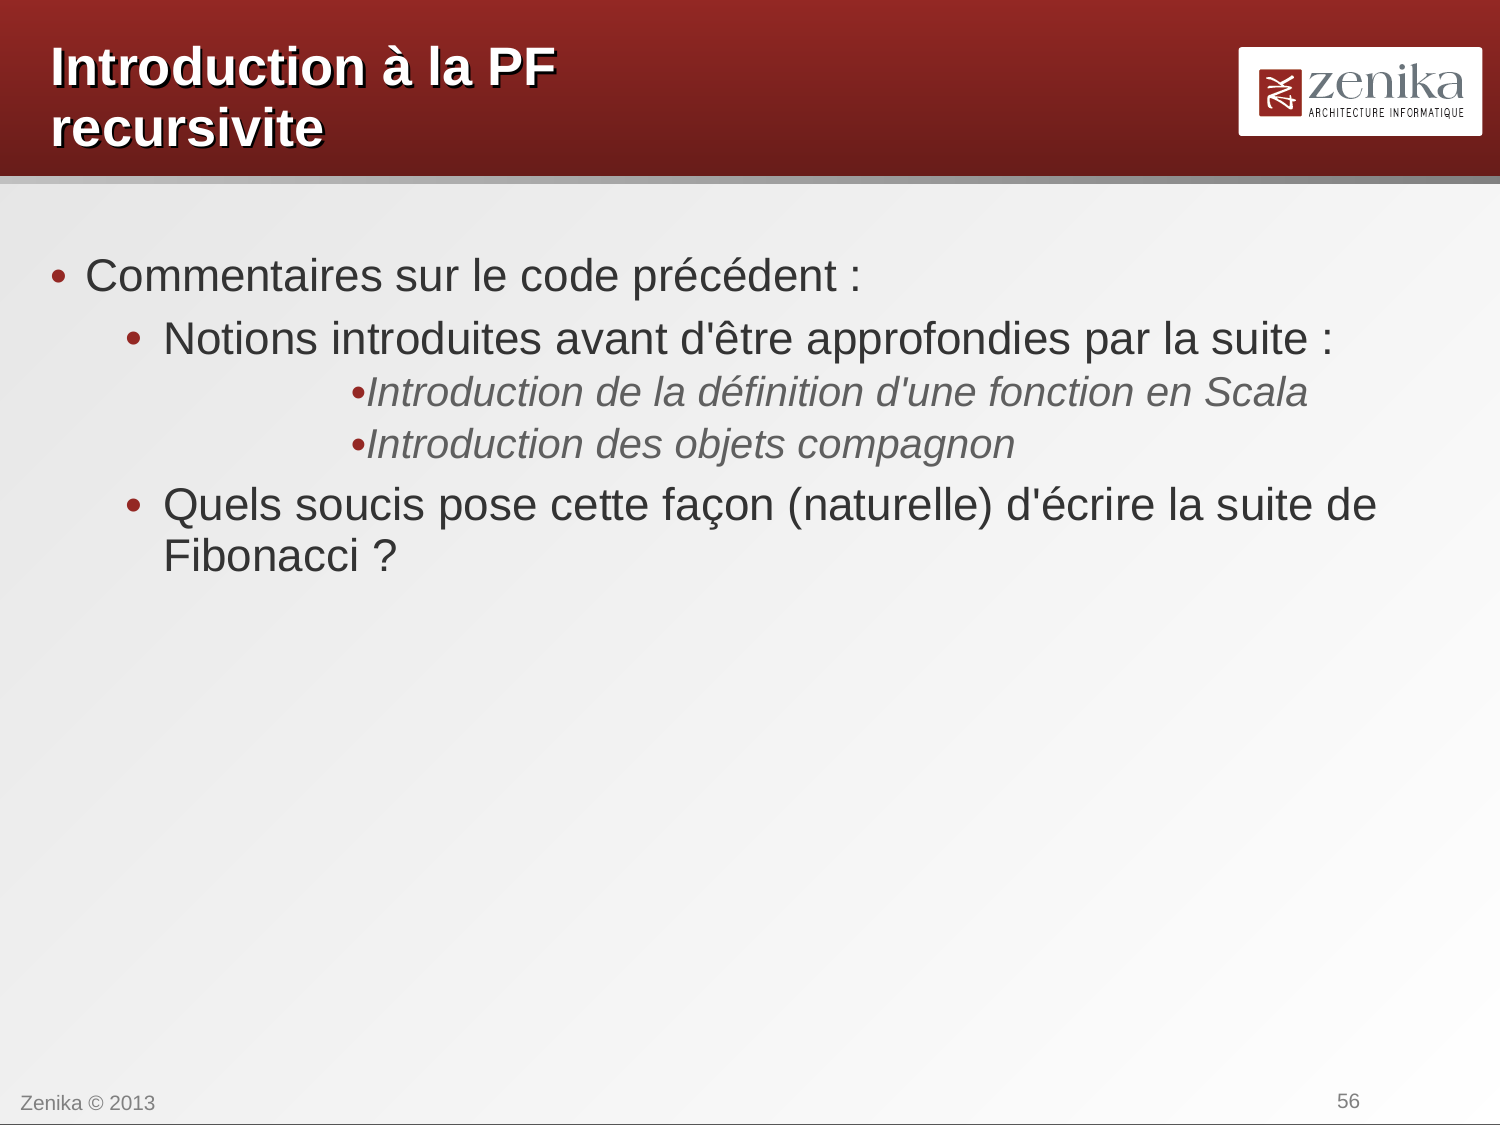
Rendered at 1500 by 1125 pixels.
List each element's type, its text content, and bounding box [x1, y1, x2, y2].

list Commentaires sur le code précédent : Notions introduites avant d'être approfondies par la suite : Introduction de la définition d'une fonction en Scala Introduction des objets compagnon Quels soucis pose cette façon (naturelle) d'écrire la suite de Fibonacci ? [50, 249, 1435, 1079]
title Introduction à la PF recursivite [50, 15, 1206, 180]
picture [1257, 58, 1464, 125]
